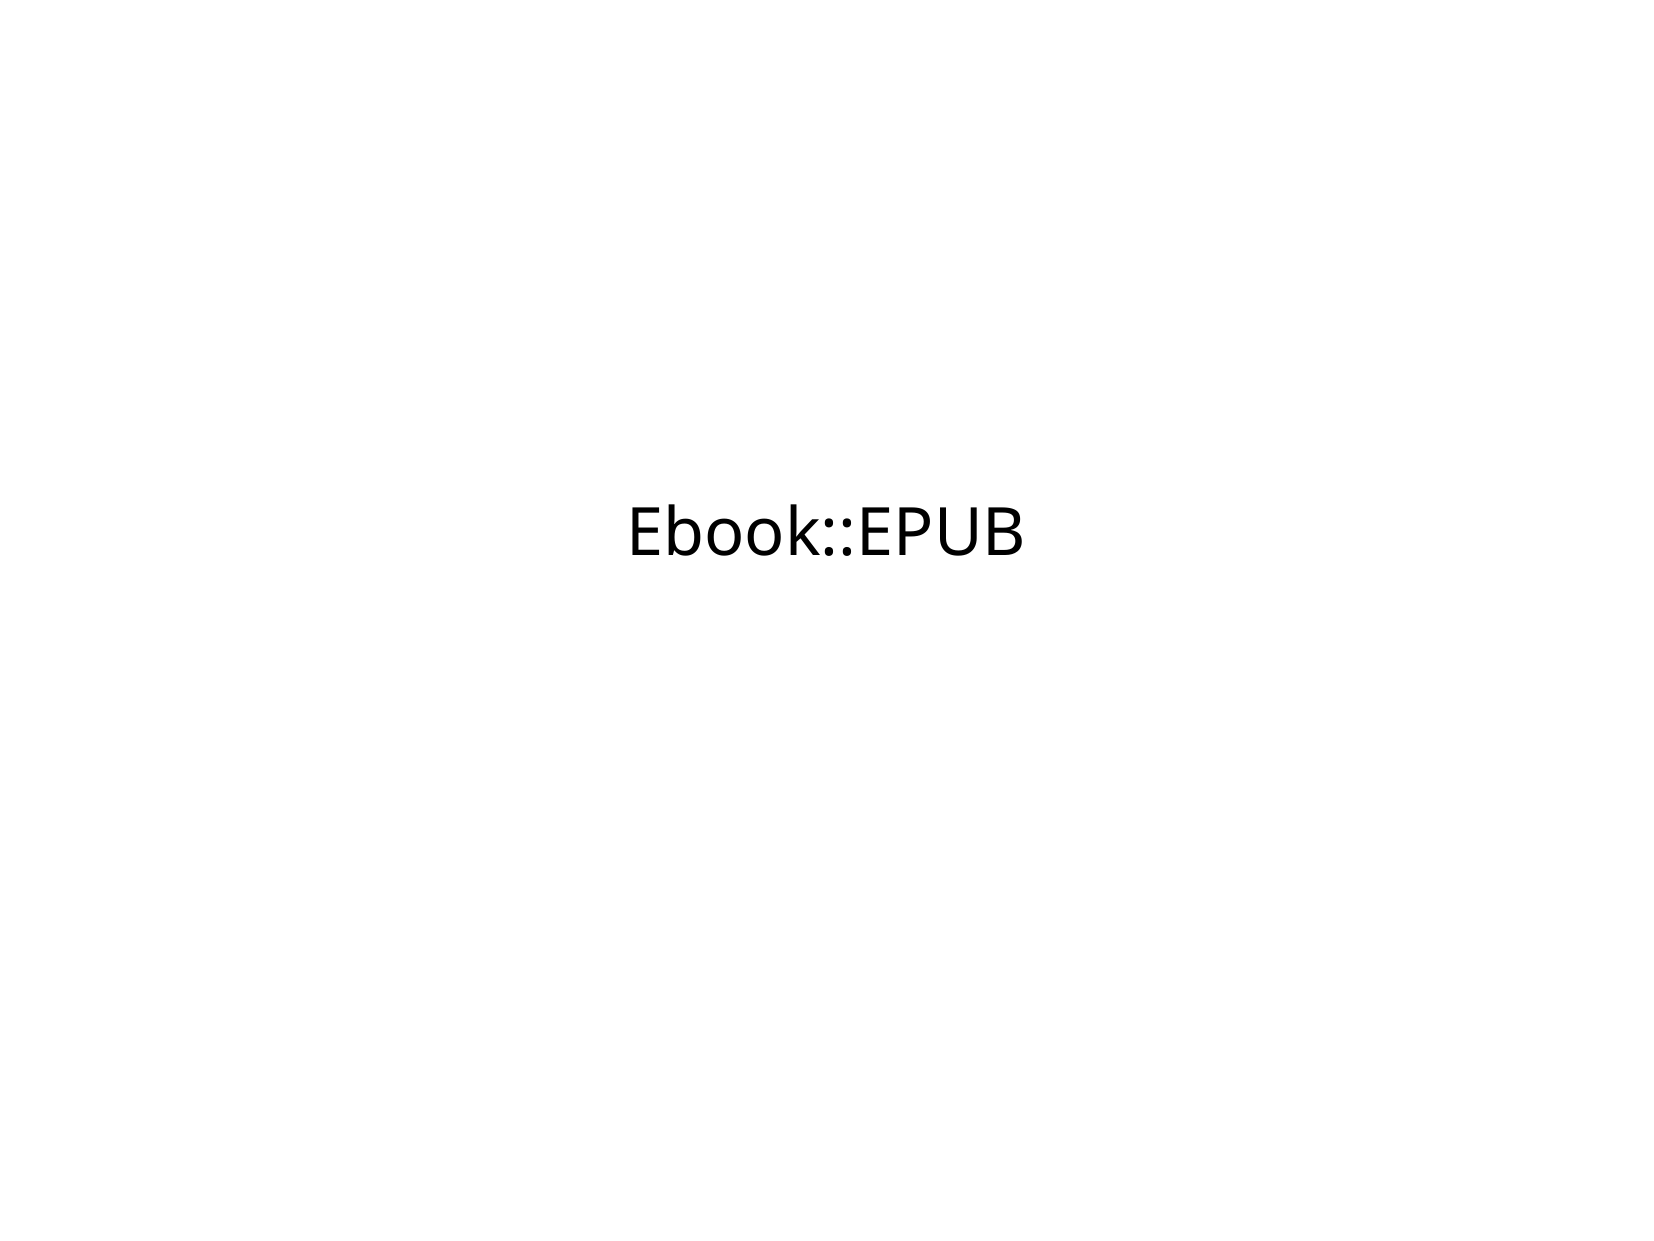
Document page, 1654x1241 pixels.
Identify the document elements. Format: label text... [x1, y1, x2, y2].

subtitle Ebook::EPUB [82, 49, 1571, 1010]
